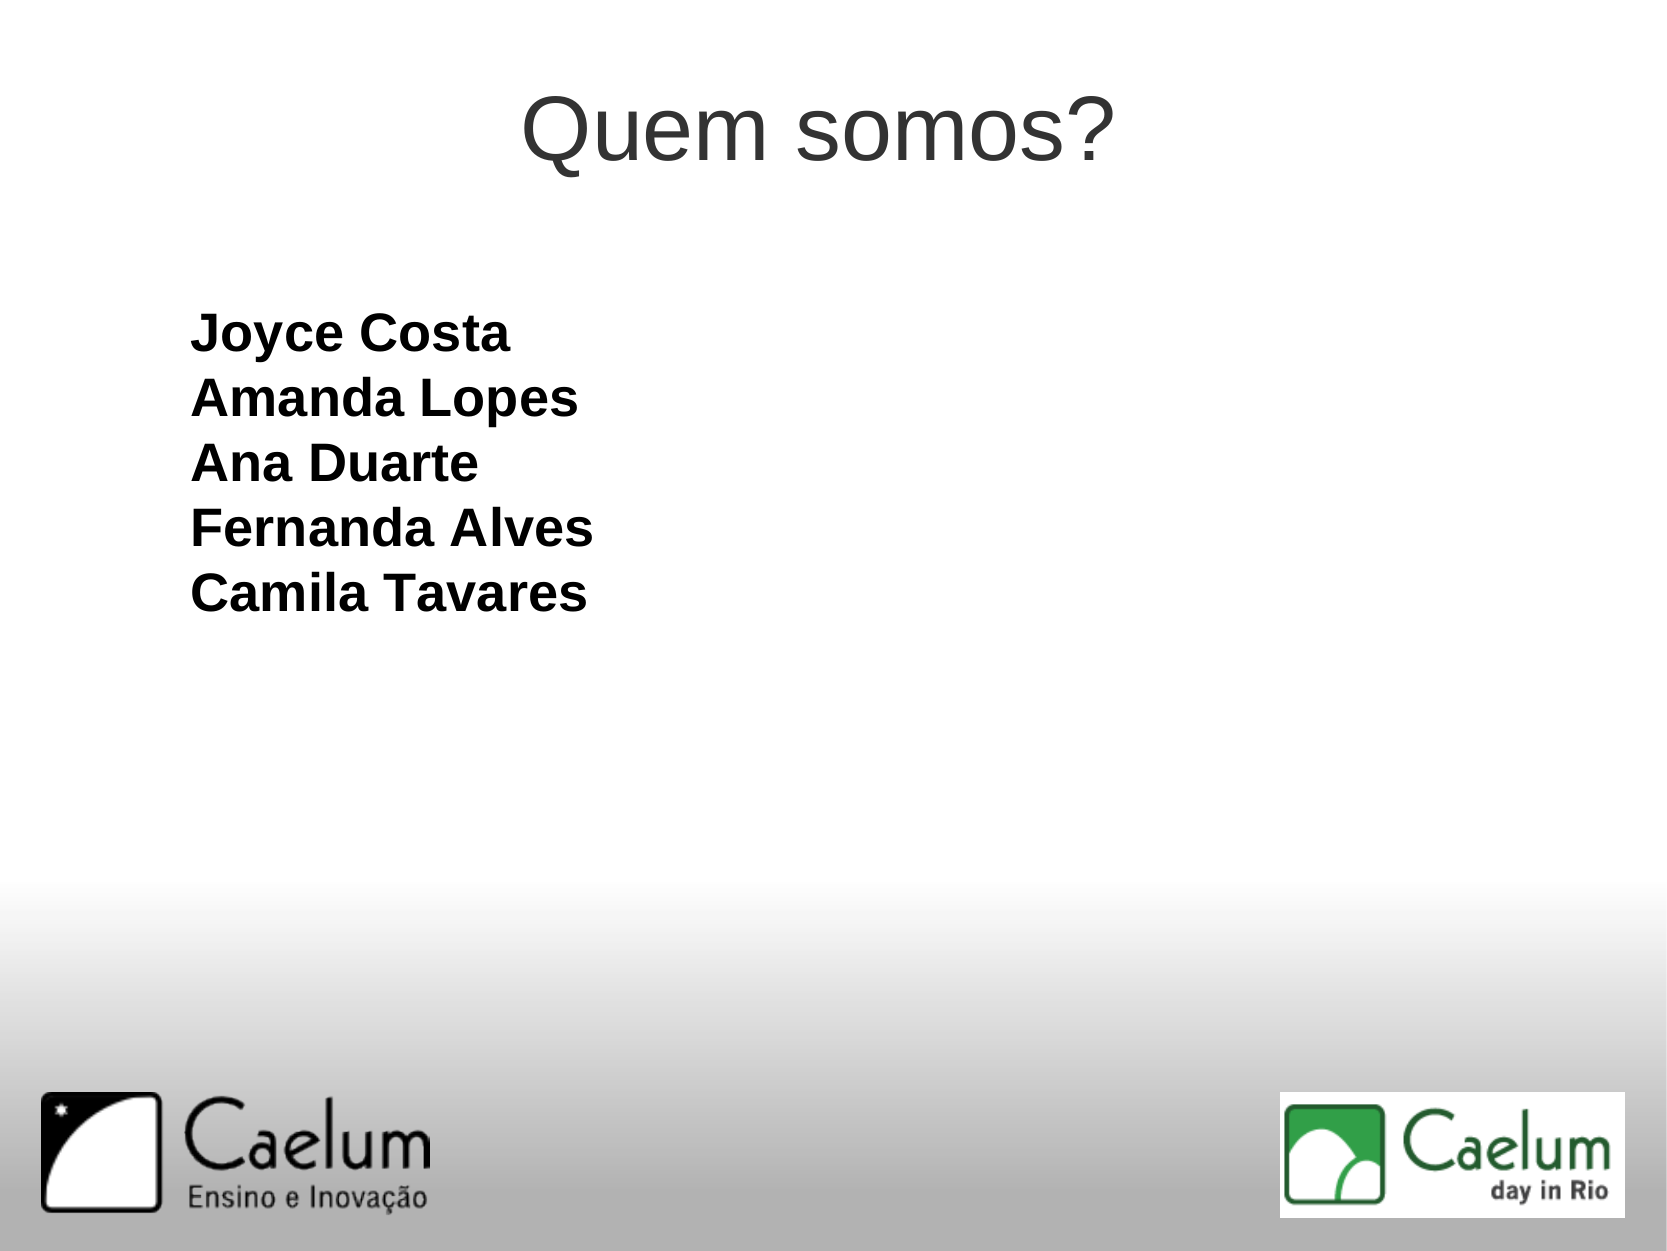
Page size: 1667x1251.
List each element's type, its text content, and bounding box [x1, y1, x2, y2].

picture [0, 0, 1667, 1251]
title Quem somos? [126, 82, 1512, 283]
text_box Joyce Costa Amanda Lopes Ana Duarte Fernanda Alves Camila Tavares [167, 280, 620, 639]
